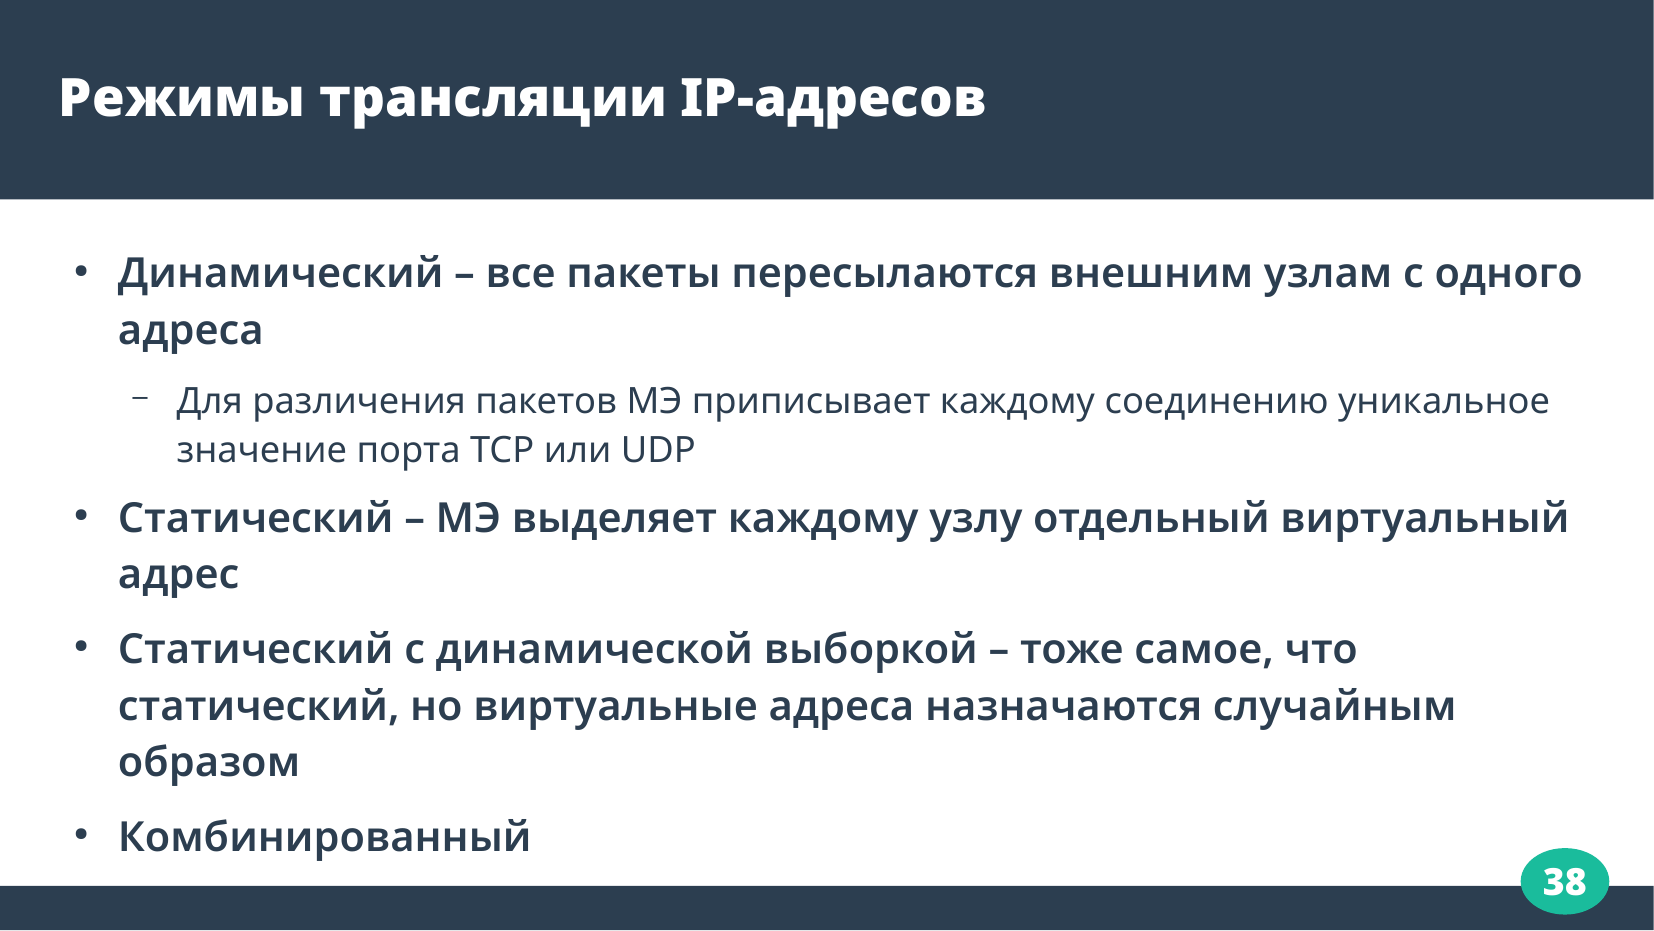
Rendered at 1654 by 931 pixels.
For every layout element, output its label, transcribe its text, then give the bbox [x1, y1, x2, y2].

list Динамический – все пакеты пересылаются внешним узлам с одного адреса Для различения пакетов МЭ приписывает каждому соединению уникальное значение порта TCP или UDP Статический – МЭ выделяет каждому узлу отдельный виртуальный адрес Статический с динамической выборкой – тоже самое, что статический, но виртуальные адреса назначаются случайным образом Комбинированный [59, 243, 1595, 864]
title Режимы трансляции IP-адресов [59, 37, 1595, 155]
